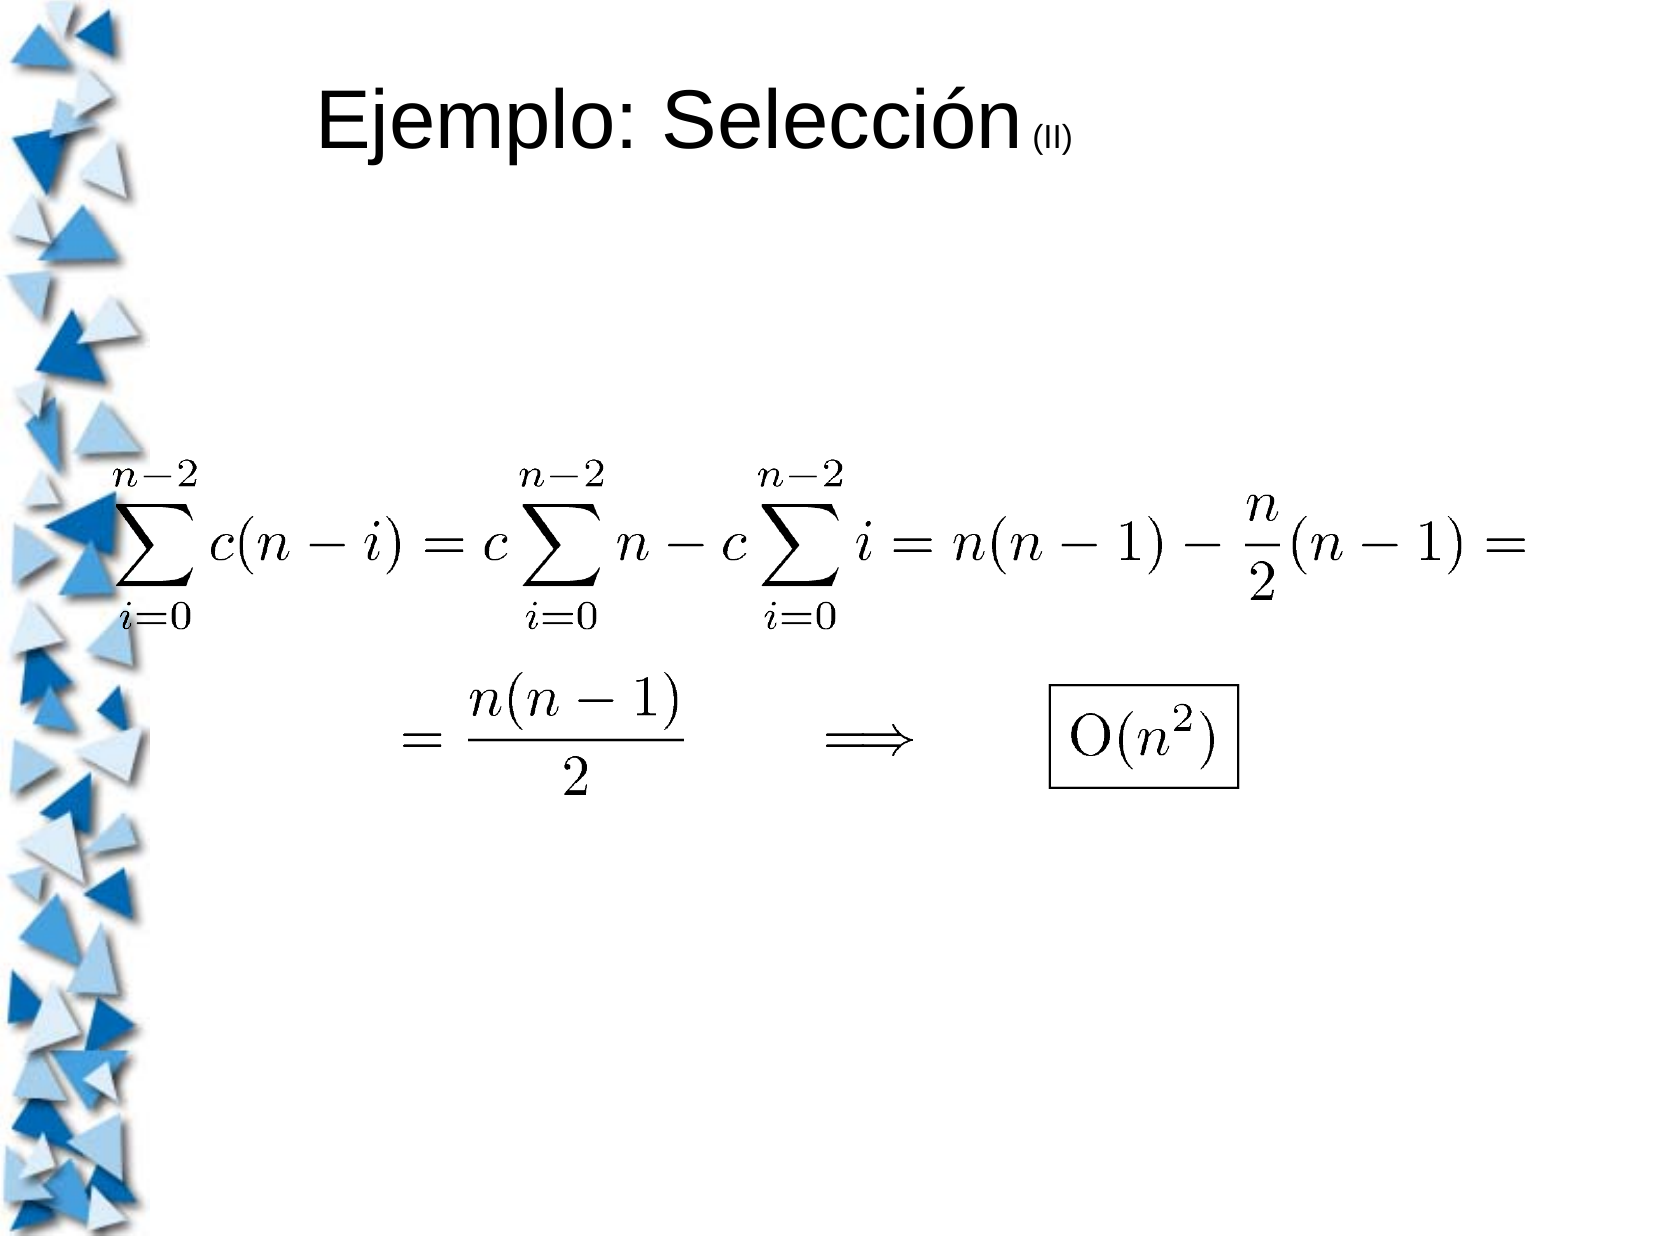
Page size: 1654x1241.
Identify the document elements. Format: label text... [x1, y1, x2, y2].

picture [395, 663, 1247, 798]
title Ejemplo: Selección (II) [315, 56, 1571, 185]
picture [0, 0, 1536, 1236]
